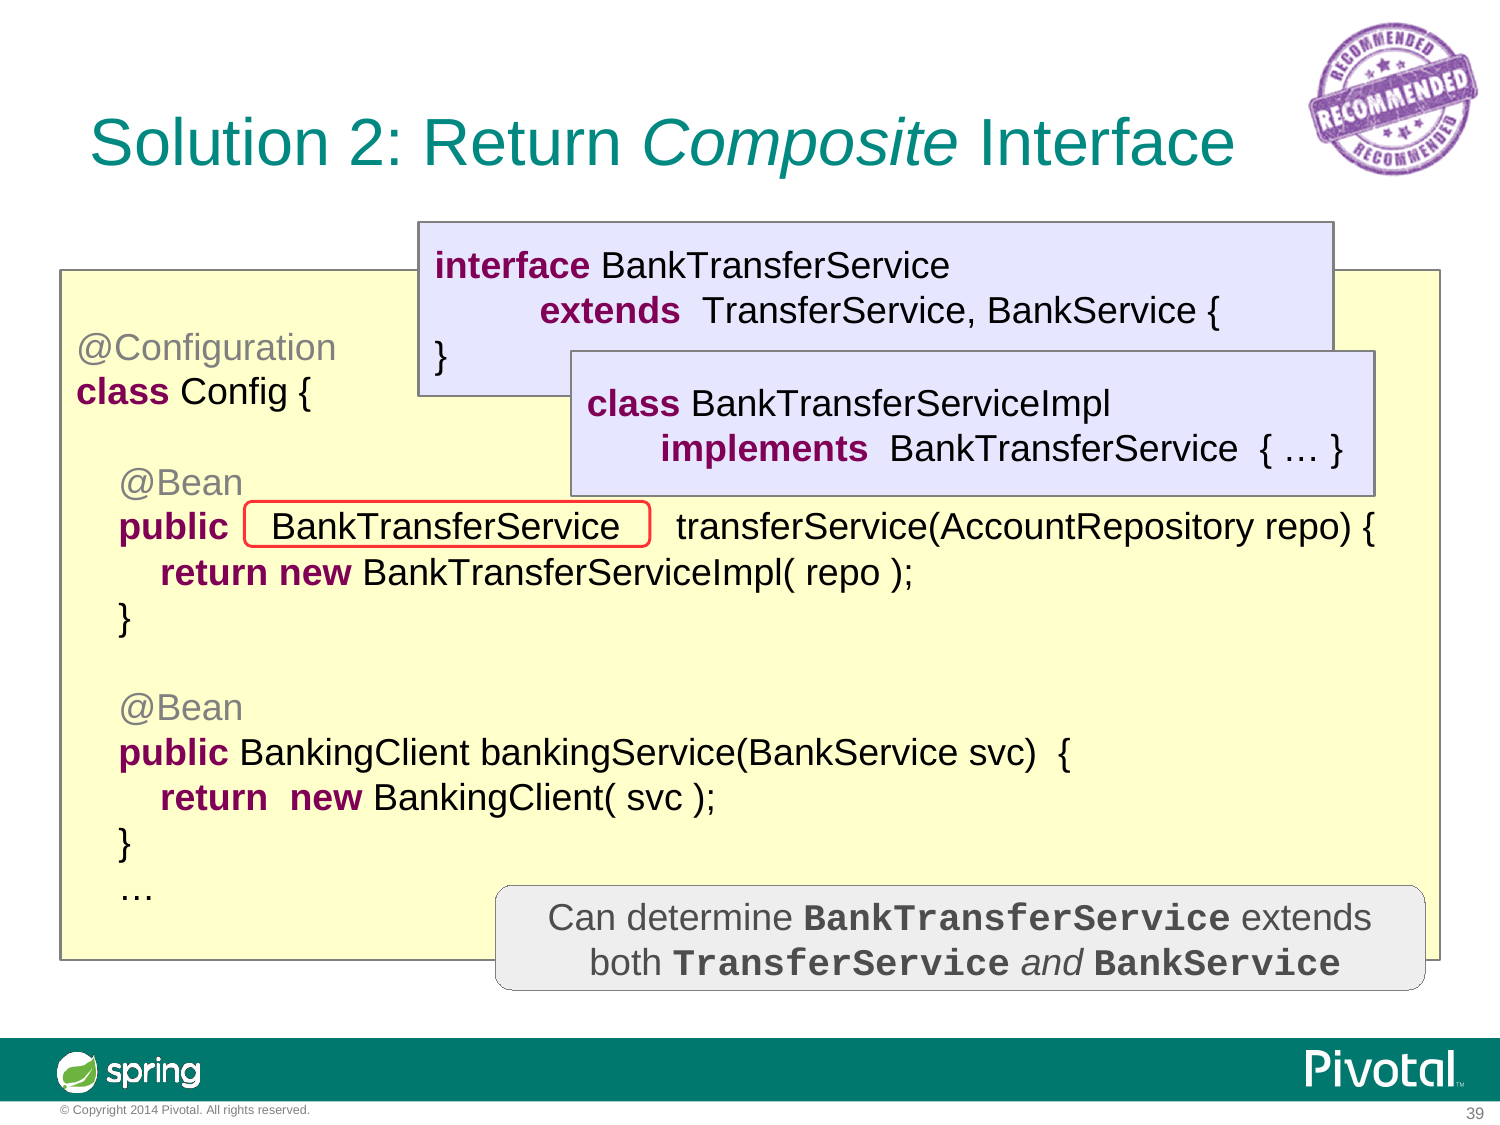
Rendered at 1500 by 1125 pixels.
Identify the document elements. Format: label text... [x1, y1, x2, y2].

text_box class BankTransferServiceImpl implements BankTransferService { … } [570, 351, 1375, 496]
text_box Can determine BankTransferService extends both TransferService and BankService [495, 885, 1426, 991]
text_box interface BankTransferService extends TransferService, BankService { } [418, 221, 1334, 397]
picture [1306, 1050, 1464, 1087]
picture [32, 1041, 210, 1103]
title Solution 2: Return Composite Interface [75, 45, 1426, 233]
picture [1305, 17, 1483, 180]
text_box @Configuration class Config { @Bean public BankTransferService transferService(AccountRepository repo) { return new BankTransferServiceImpl( repo ); } @Bean public BankingClient bankingService(BankService svc) { return new BankingClient( svc ); } … [60, 270, 1440, 961]
